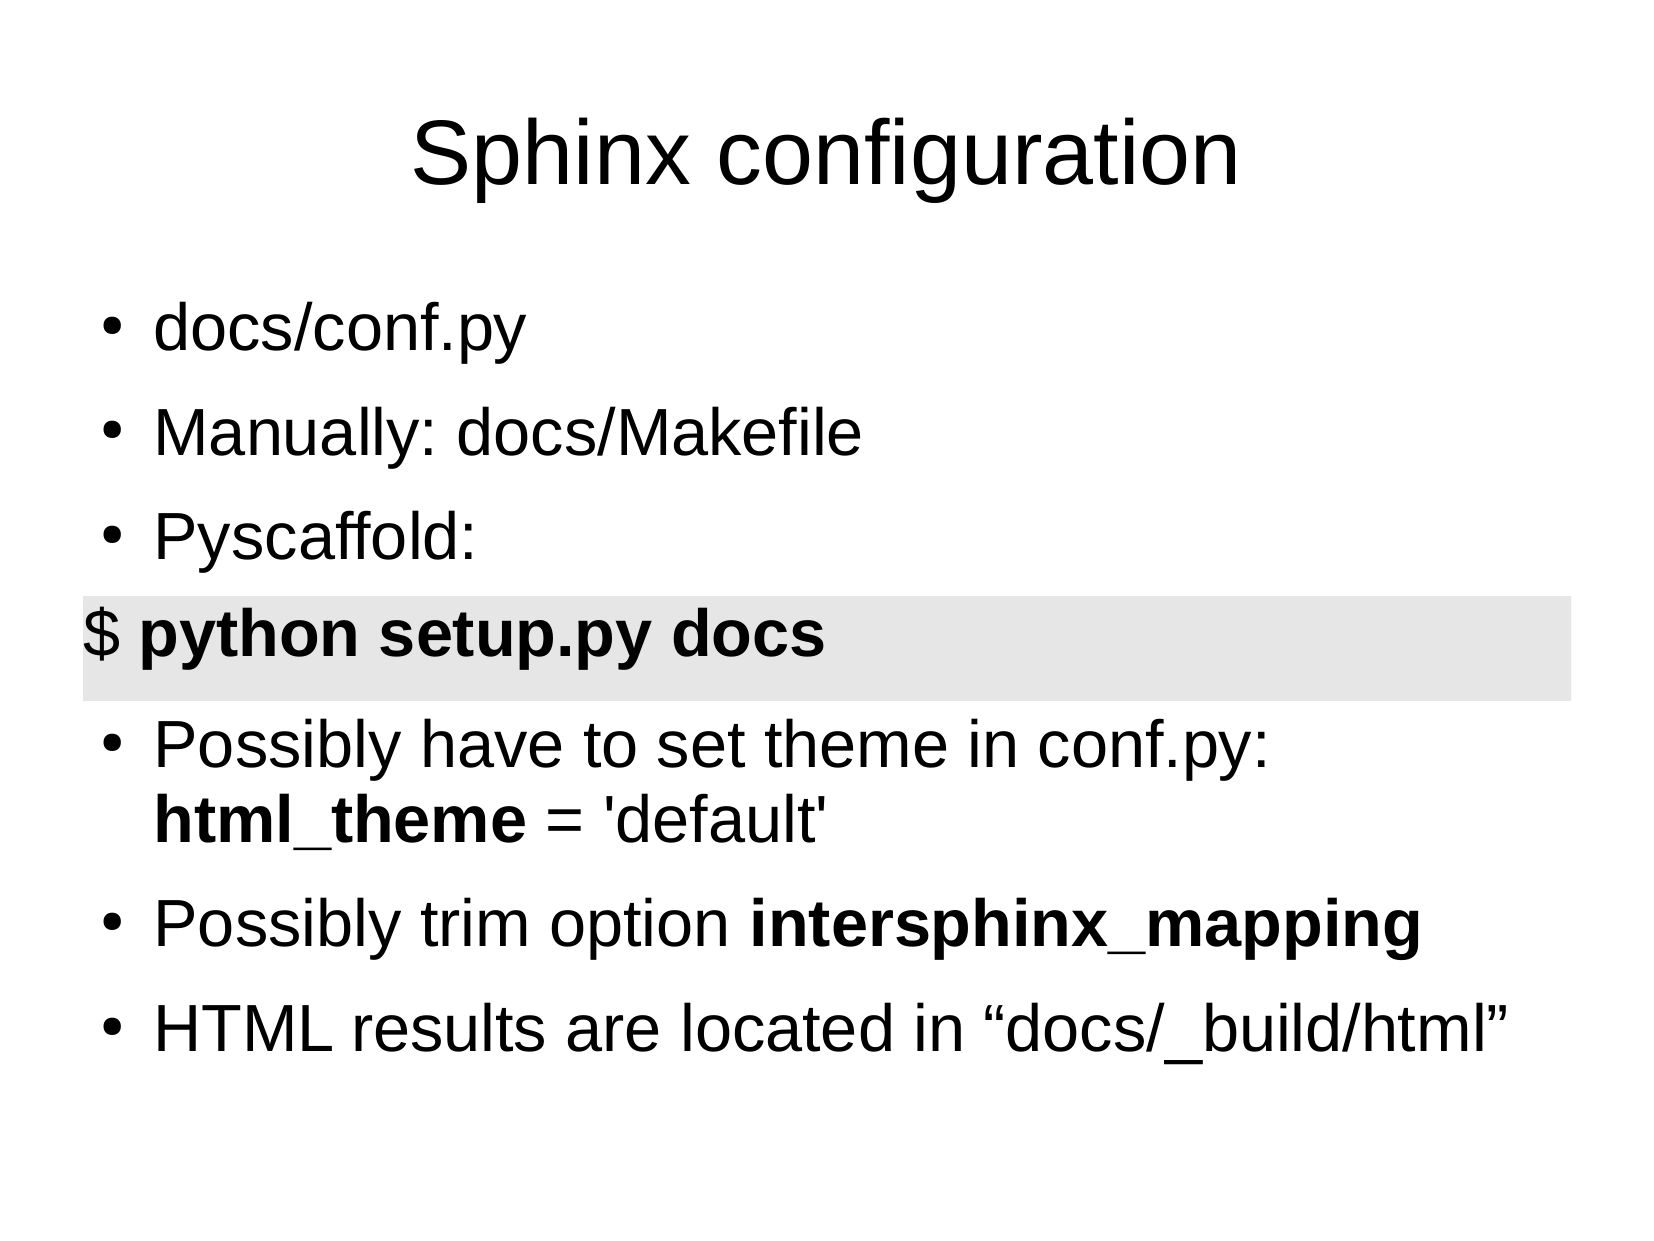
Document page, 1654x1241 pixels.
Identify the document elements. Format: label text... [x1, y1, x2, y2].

list $ python setup.py docs [83, 596, 1572, 701]
title Sphinx configuration [82, 49, 1571, 257]
list docs/conf.py Manually: docs/Makefile Pyscaffold: Possibly have to set theme in conf.py: html_theme = 'default' Possibly trim option intersphinx_mapping HTML results are located in “docs/_build/html” [82, 290, 1571, 1081]
